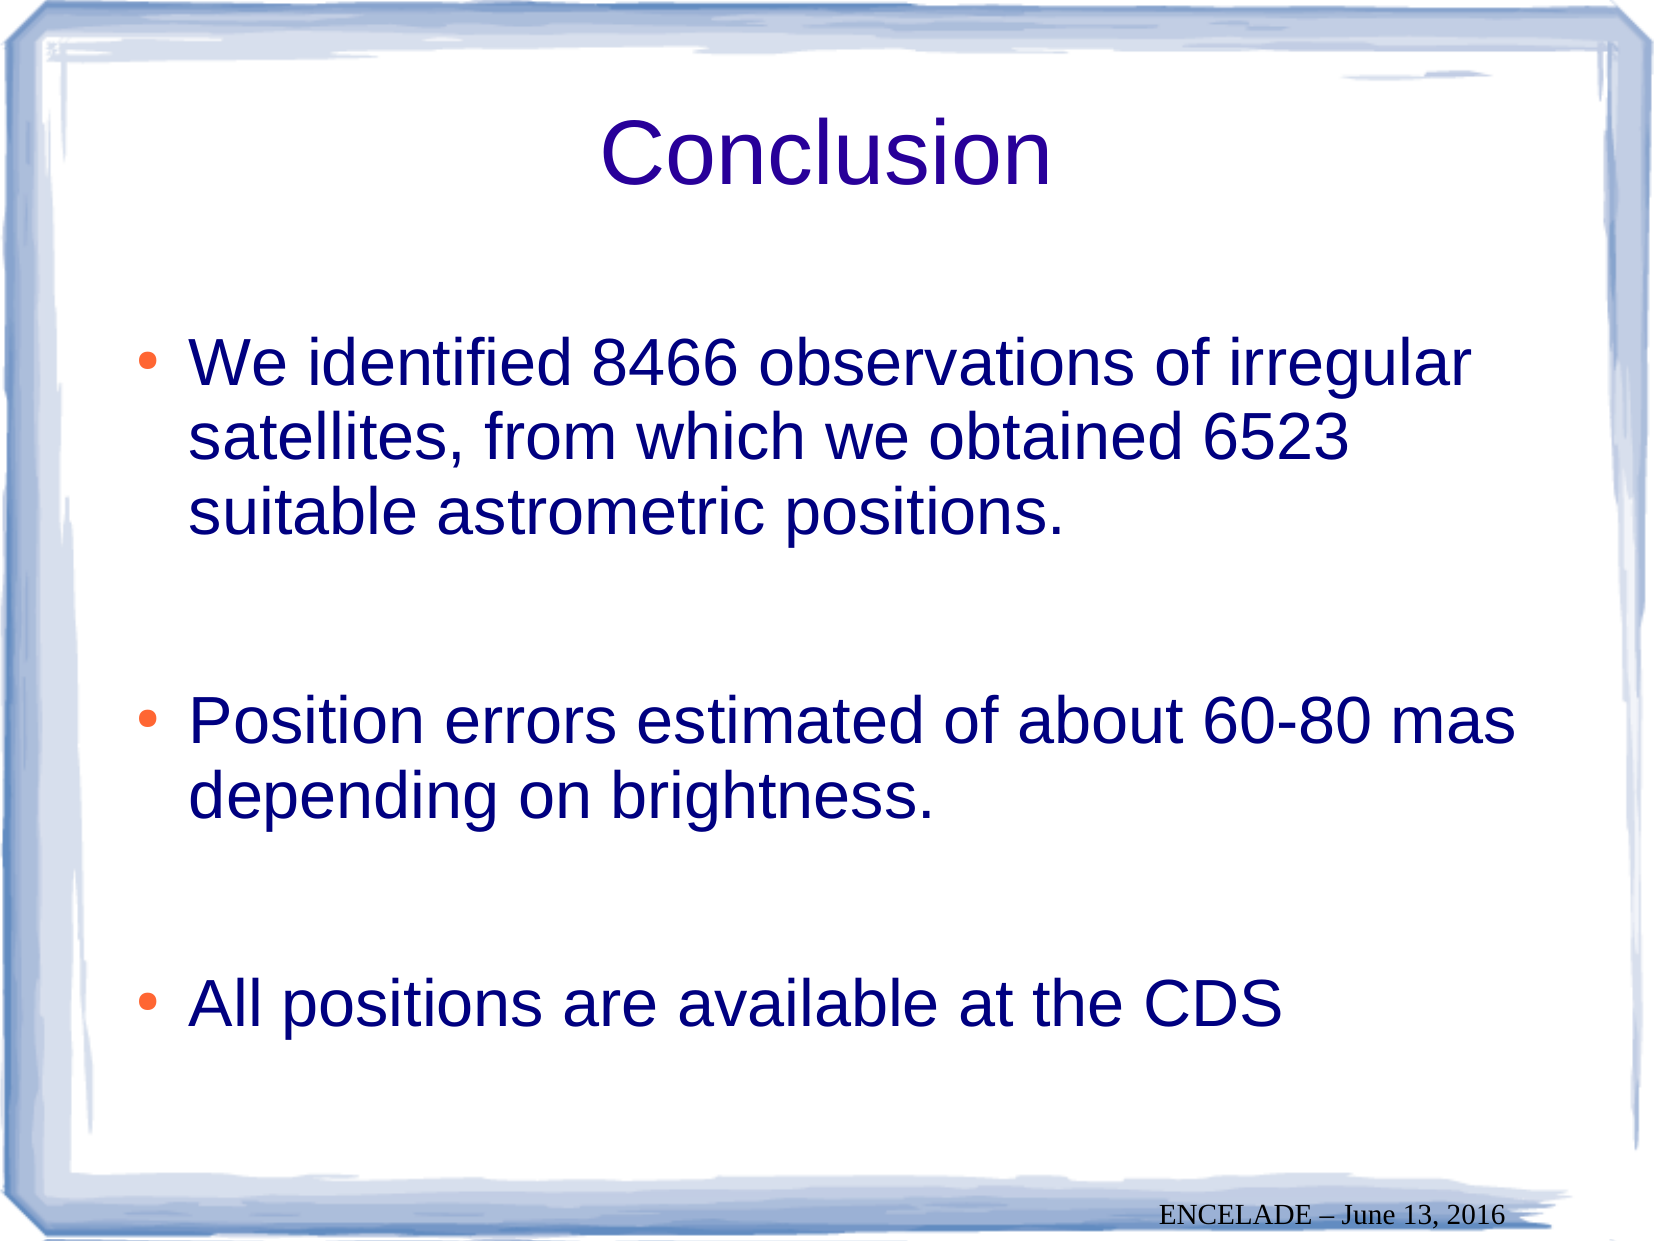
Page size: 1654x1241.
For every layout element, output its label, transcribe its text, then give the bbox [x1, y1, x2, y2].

title Conclusion [82, 49, 1571, 257]
picture [0, 0, 1654, 1241]
list We identified 8466 observations of irregular satellites, from which we obtained 6523 suitable astrometric positions. Position errors estimated of about 60-80 mas depending on brightness. All positions are available at the CDS [118, 324, 1571, 1045]
